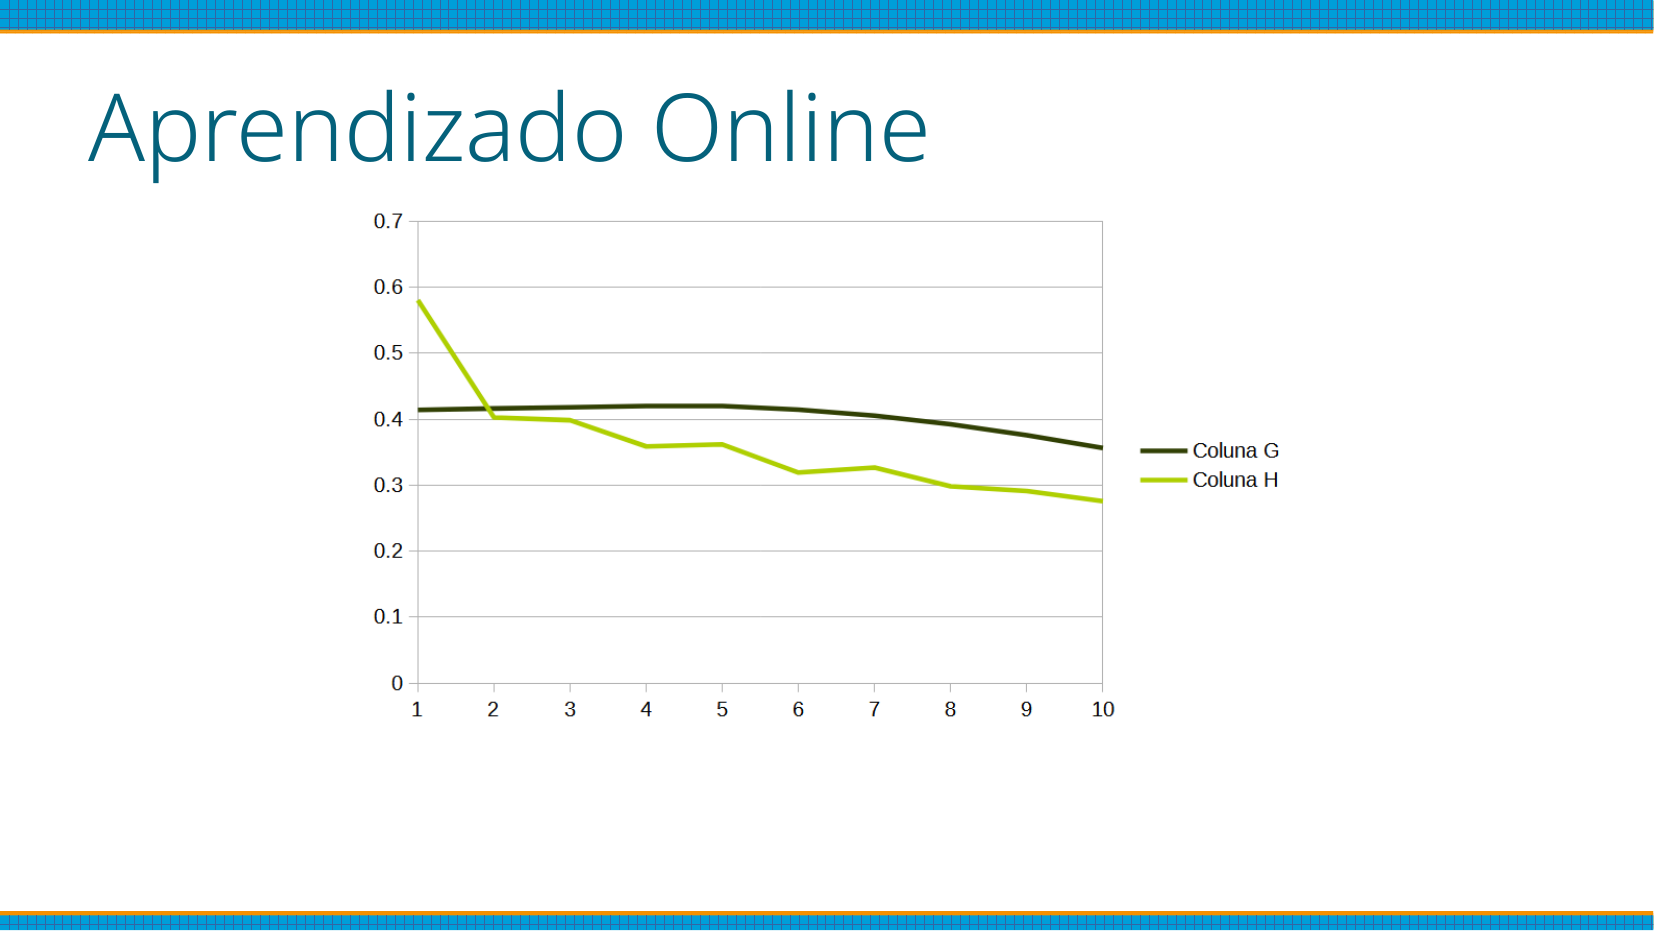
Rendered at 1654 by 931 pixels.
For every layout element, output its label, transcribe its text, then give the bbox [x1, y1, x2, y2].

picture [355, 199, 1301, 732]
title Aprendizado Online [88, 44, 1565, 207]
